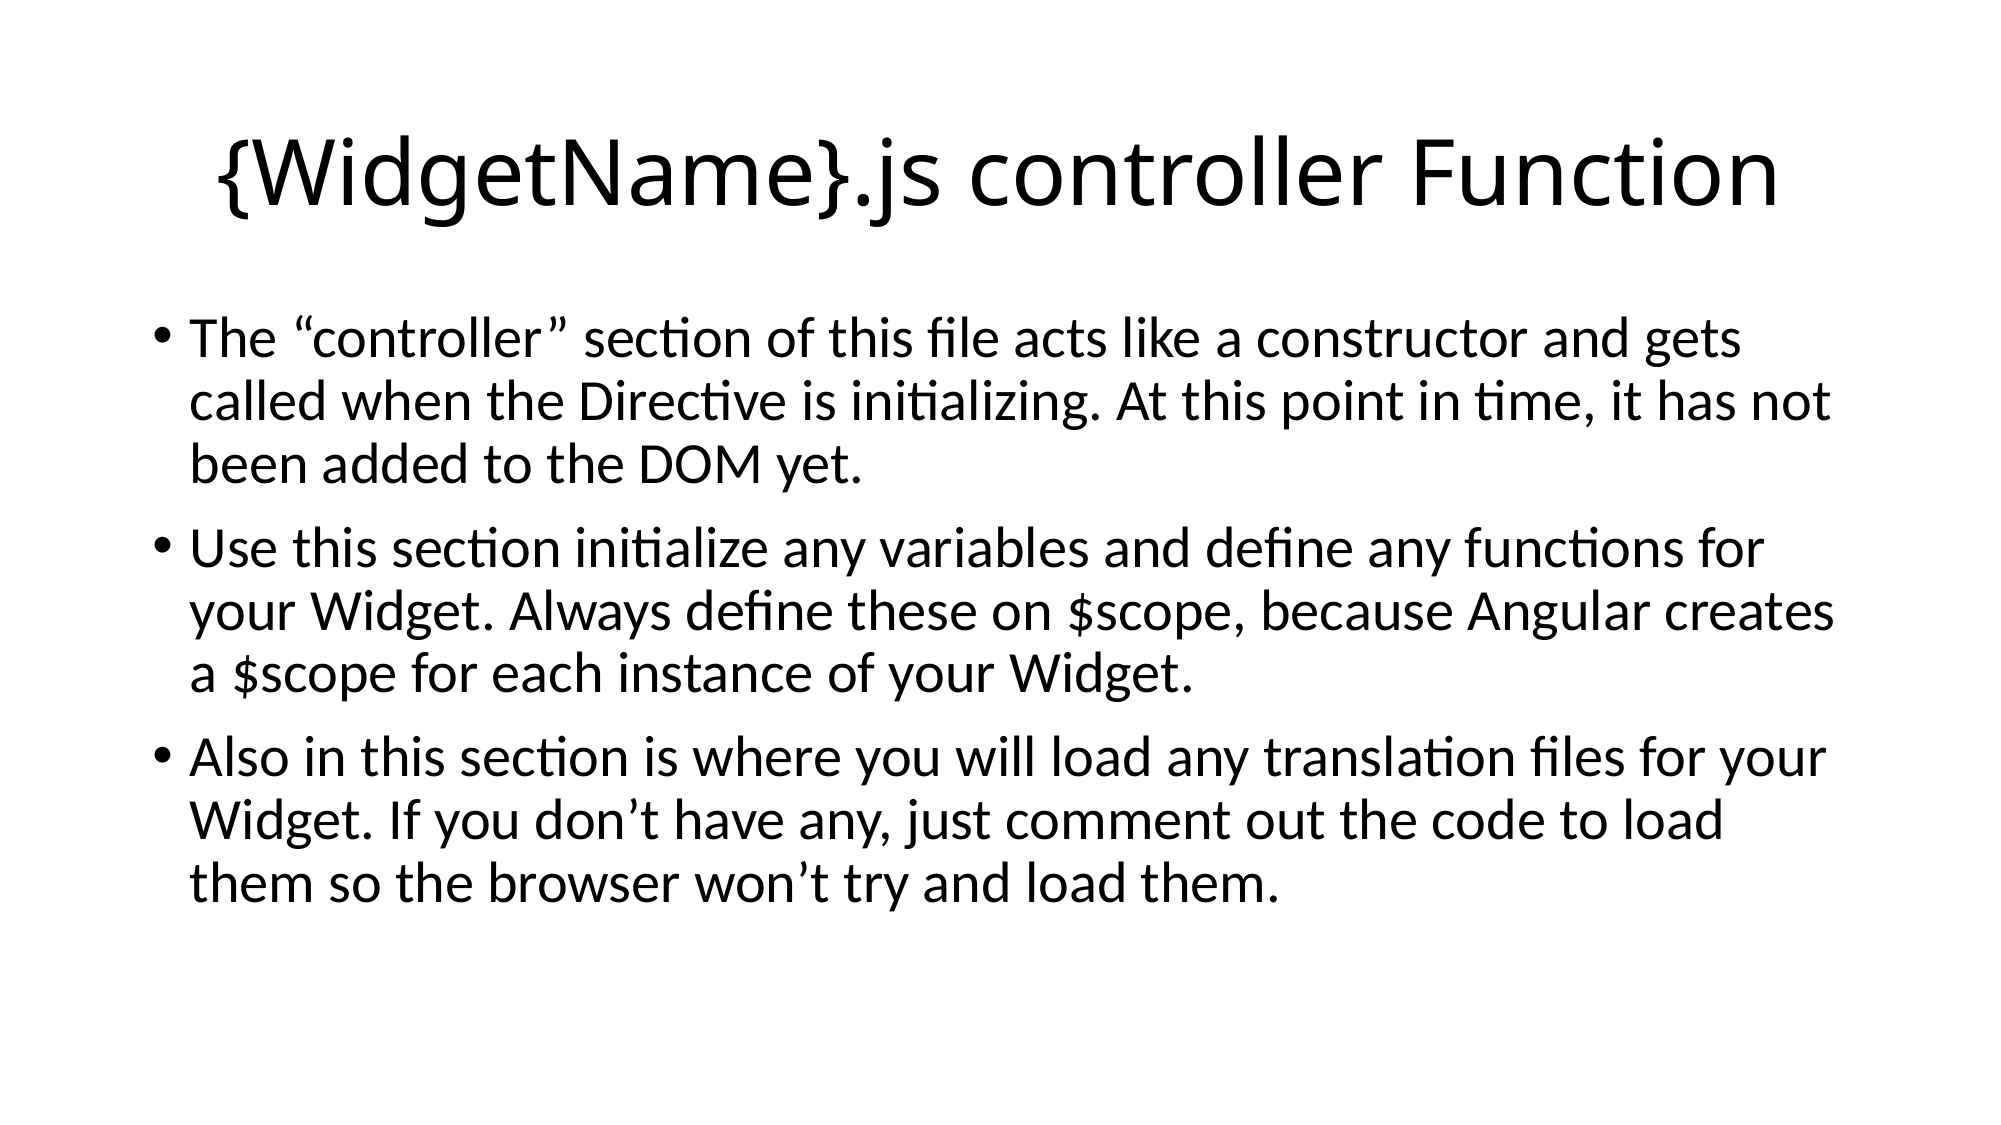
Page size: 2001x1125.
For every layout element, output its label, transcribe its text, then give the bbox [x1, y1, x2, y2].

list The “controller” section of this file acts like a constructor and gets called when the Directive is initializing. At this point in time, it has not been added to the DOM yet. Use this section initialize any variables and define any functions for your Widget. Always define these on $scope, because Angular creates a $scope for each instance of your Widget. Also in this section is where you will load any translation files for your Widget. If you don’t have any, just comment out the code to load them so the browser won’t try and load them. [137, 299, 1863, 1014]
title {WidgetName}.js controller Function [137, 59, 1863, 278]
